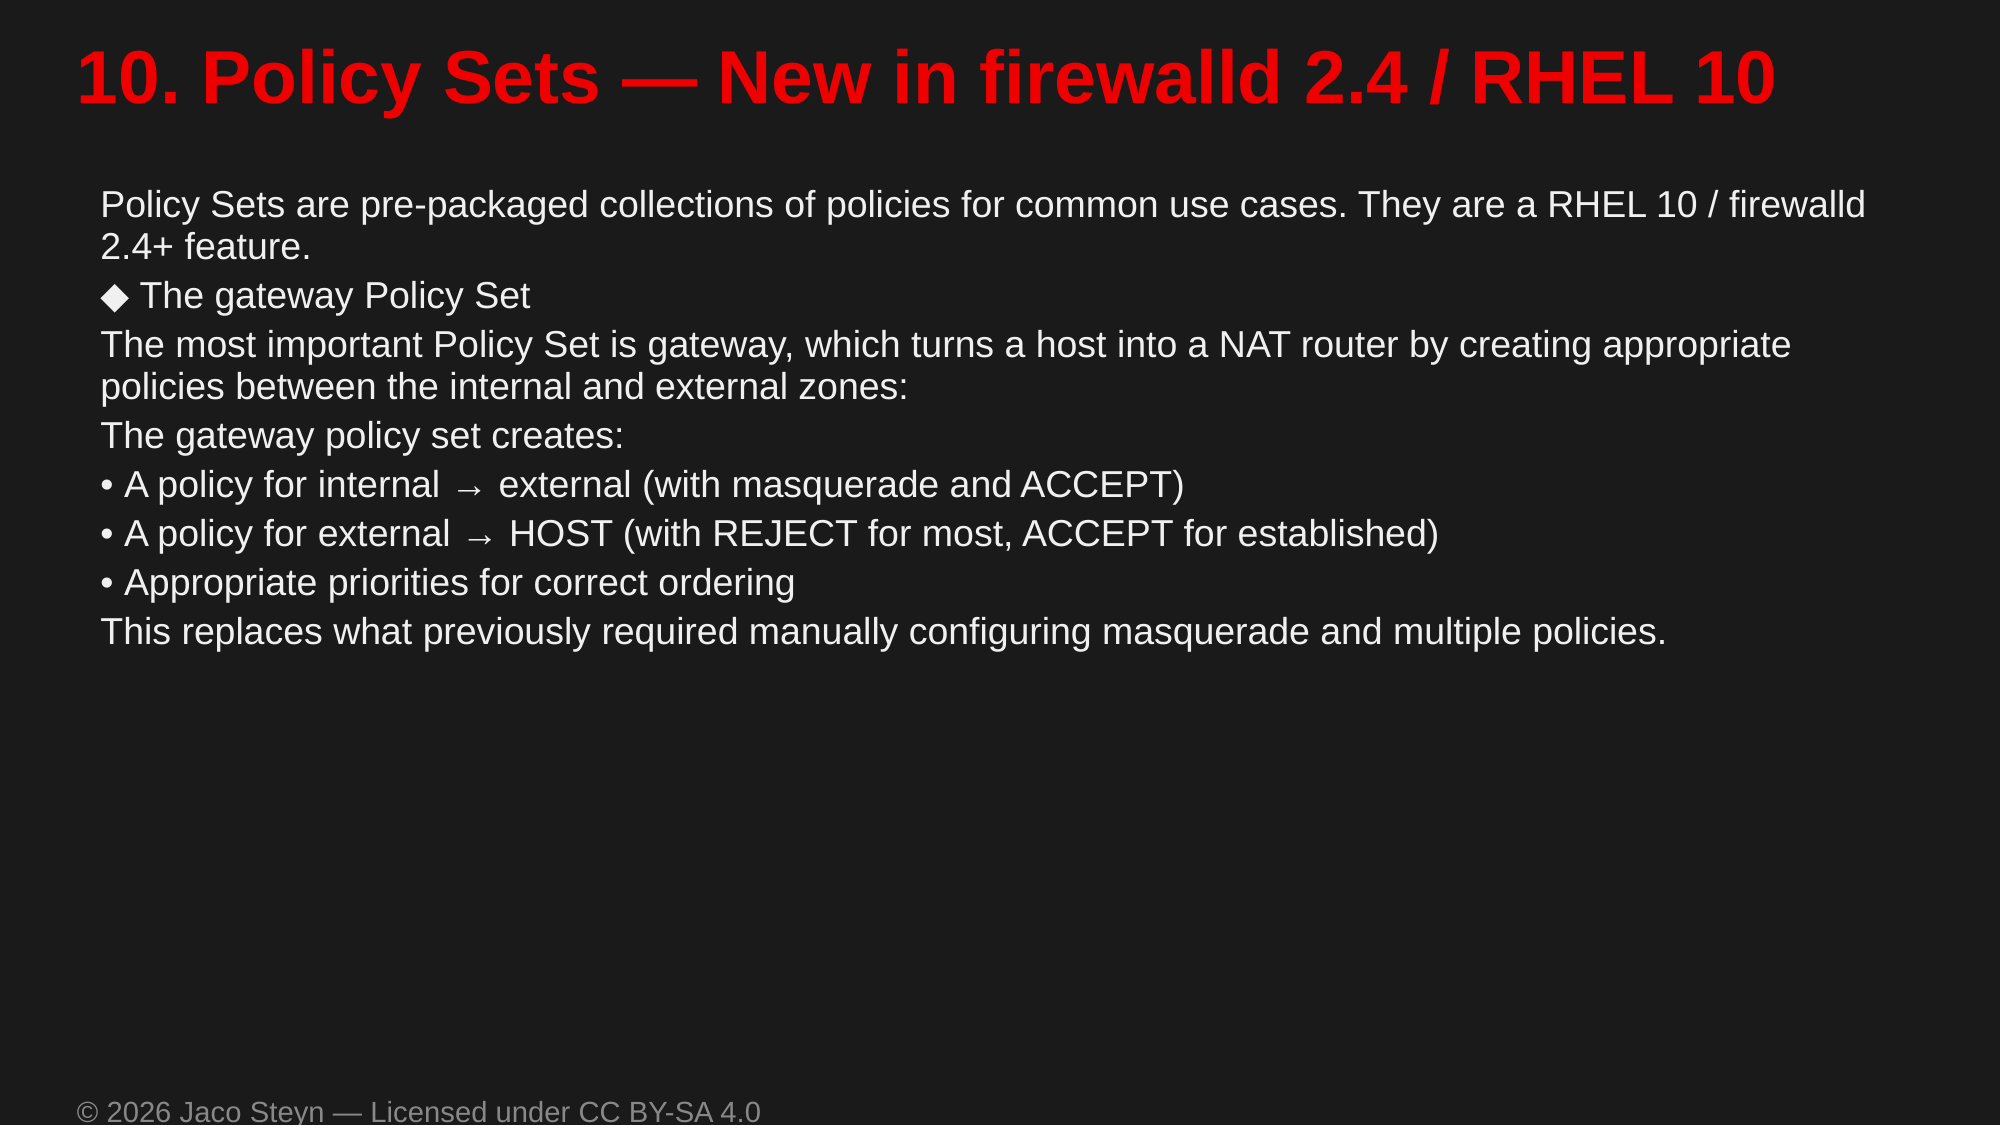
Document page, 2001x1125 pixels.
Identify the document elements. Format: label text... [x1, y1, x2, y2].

text_box 10. Policy Sets — New in firewalld 2.4 / RHEL 10 [59, 23, 1942, 154]
text_box © 2026 Jaco Steyn — Licensed under CC BY-SA 4.0 [59, 1083, 1942, 1120]
text_box Policy Sets are pre-packaged collections of policies for common use cases. They are a RHEL 10 / firewalld 2.4+ feature. ◆ The gateway Policy Set The most important Policy Set is gateway, which turns a host into a NAT router by creating appropriate policies between the internal and external zones: The gateway policy set creates: • A policy for internal → external (with masquerade and ACCEPT) • A policy for external → HOST (with REJECT for most, ACCEPT for established) • Appropriate priorities for correct ordering This replaces what previously required manually configuring masquerade and multiple policies. [59, 171, 1942, 1083]
